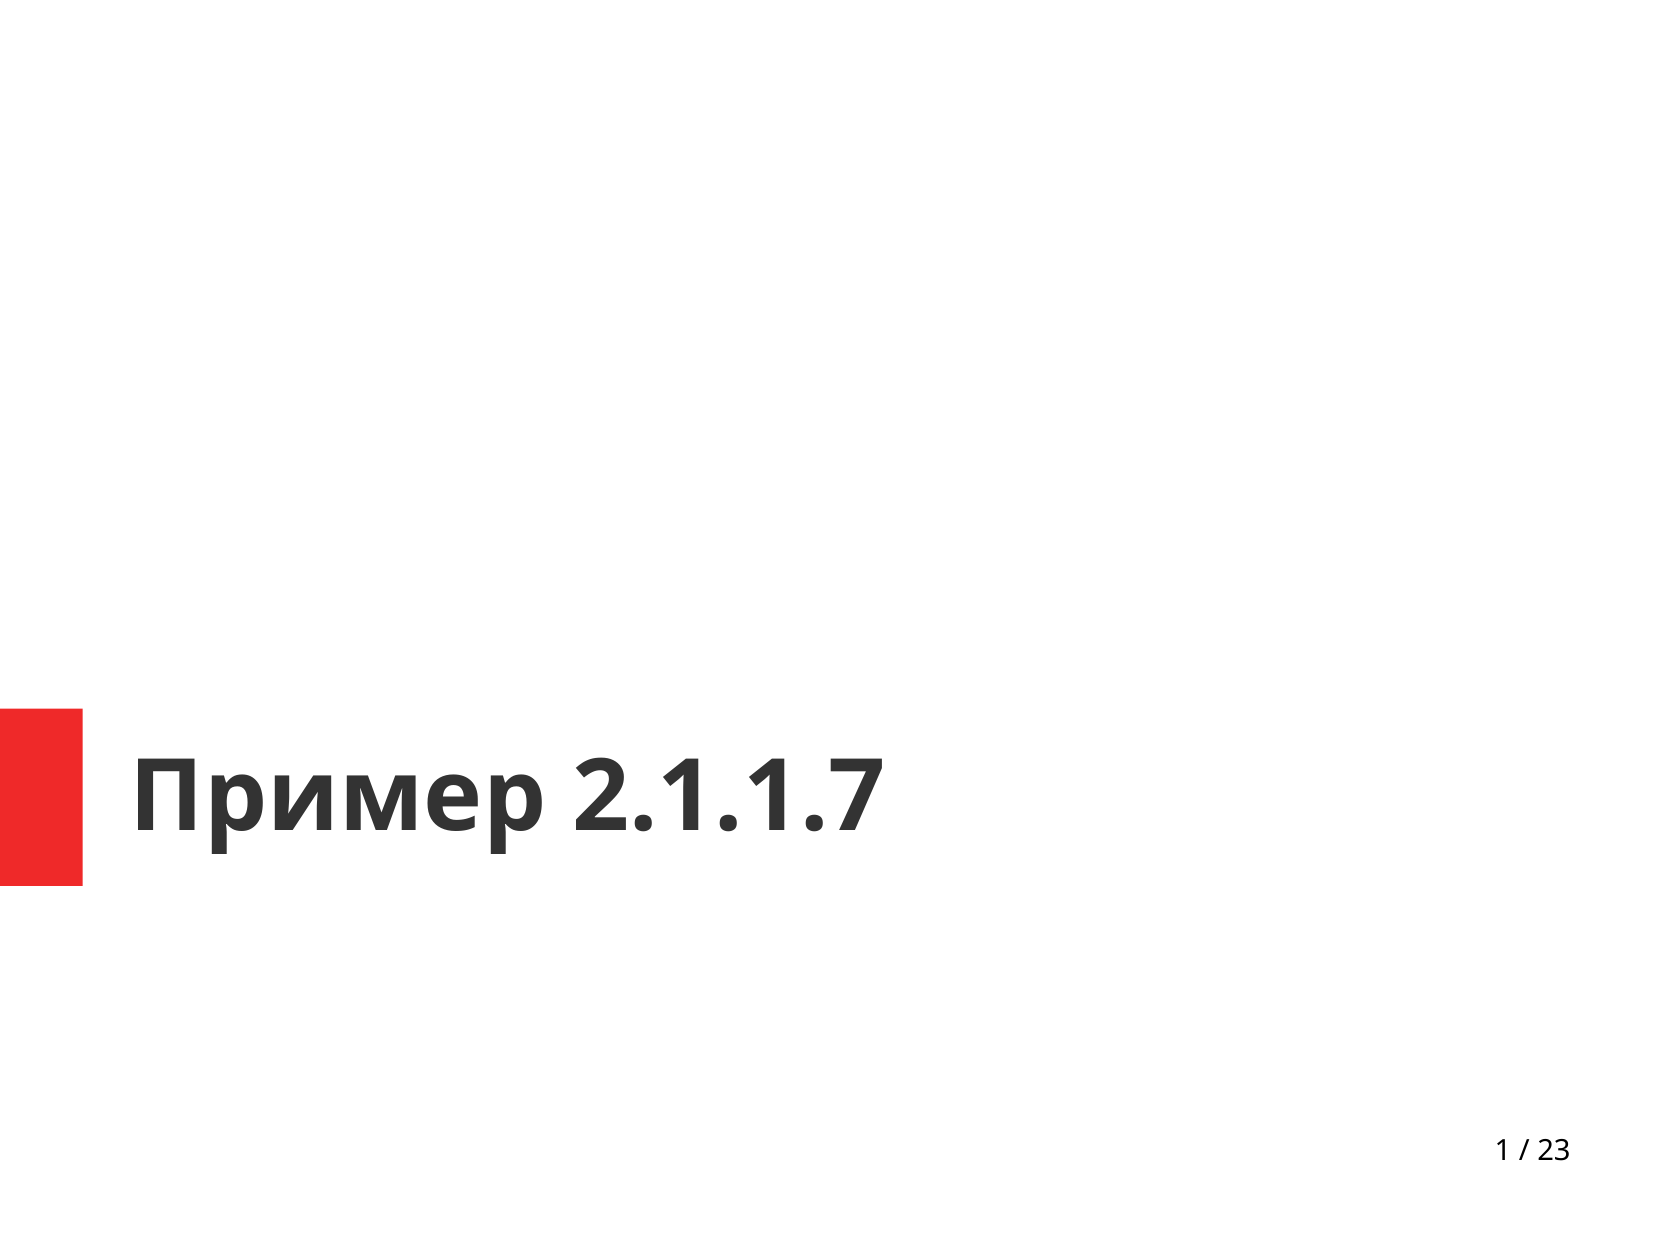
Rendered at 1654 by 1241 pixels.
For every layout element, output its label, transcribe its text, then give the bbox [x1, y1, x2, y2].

title Пример 2.1.1.7 [129, 673, 1536, 910]
